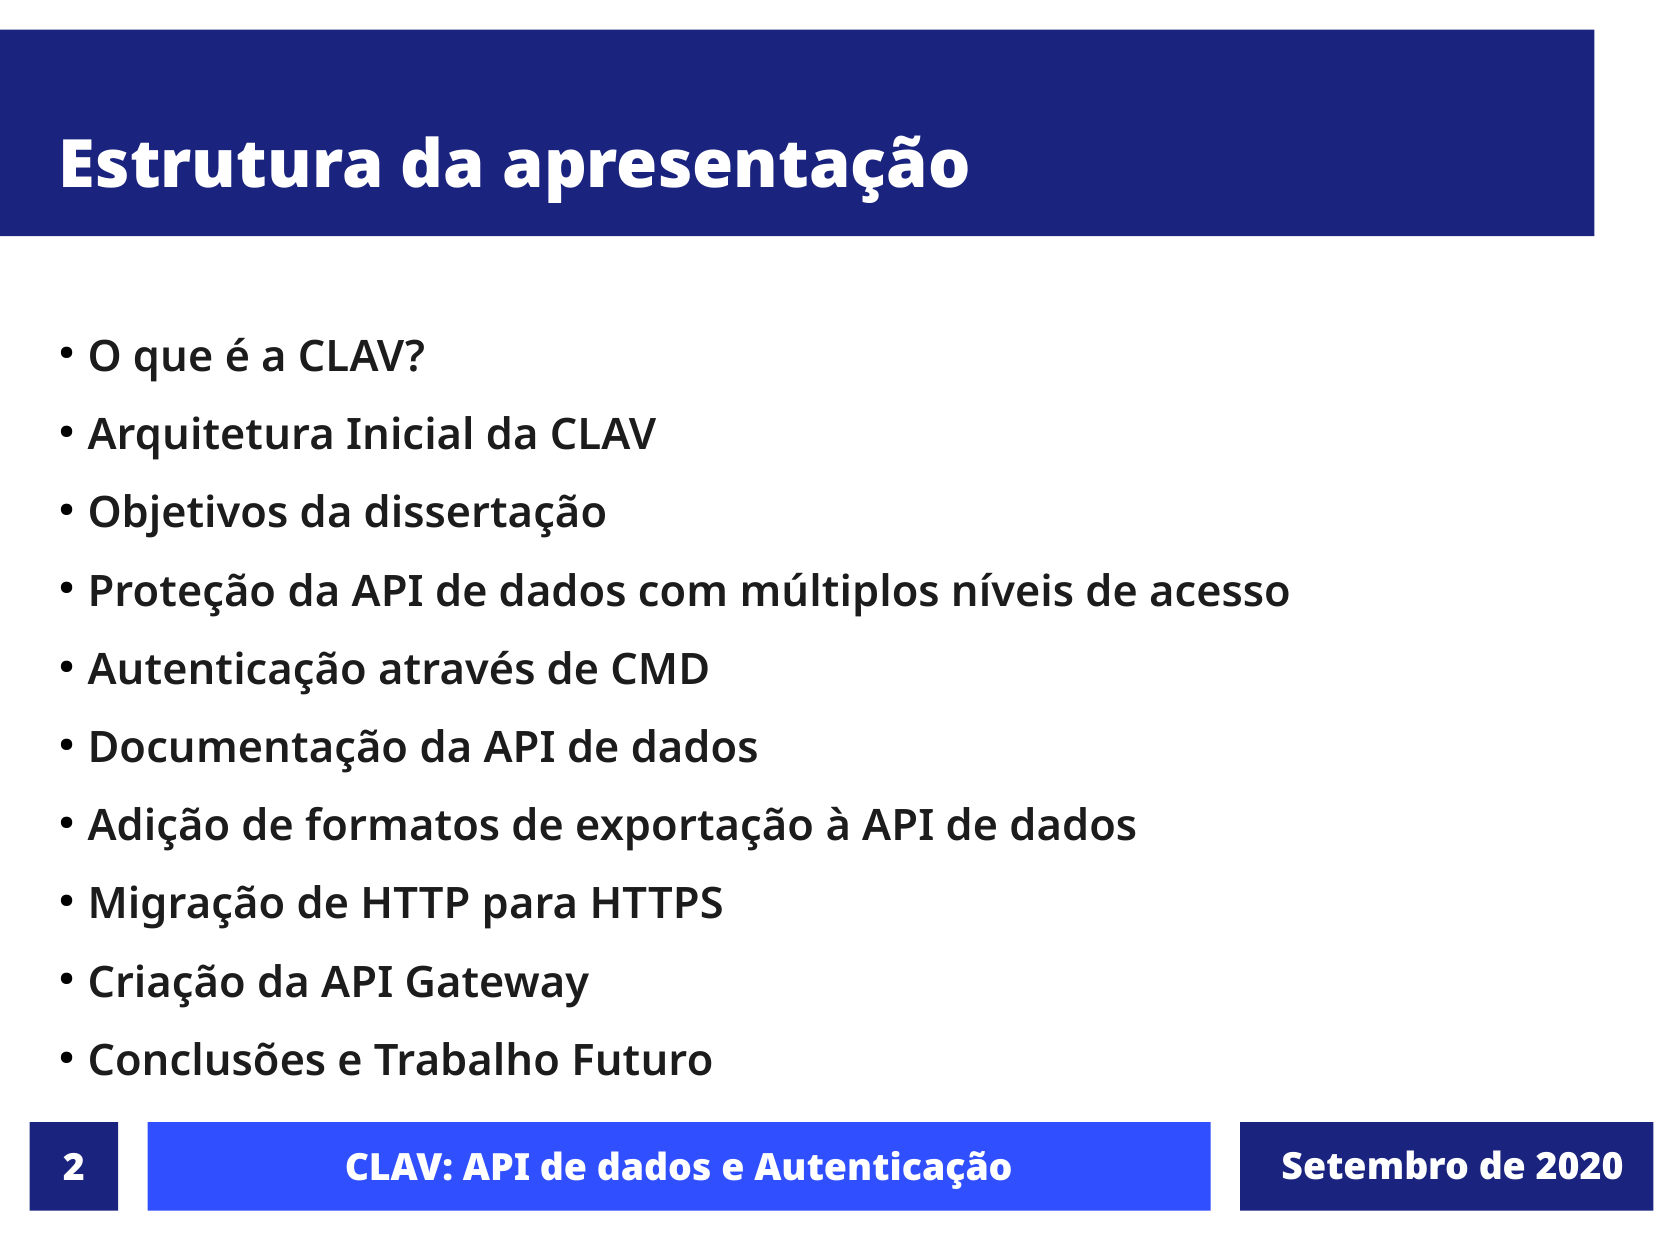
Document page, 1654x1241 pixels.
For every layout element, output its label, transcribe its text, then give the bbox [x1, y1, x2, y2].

list O que é a CLAV? Arquitetura Inicial da CLAV Objetivos da dissertação Proteção da API de dados com múltiplos níveis de acesso Autenticação através de CMD Documentação da API de dados Adição de formatos de exportação à API de dados Migração de HTTP para HTTPS Criação da API Gateway Conclusões e Trabalho Futuro [59, 324, 1565, 1093]
title Estrutura da apresentação [59, 59, 1595, 207]
